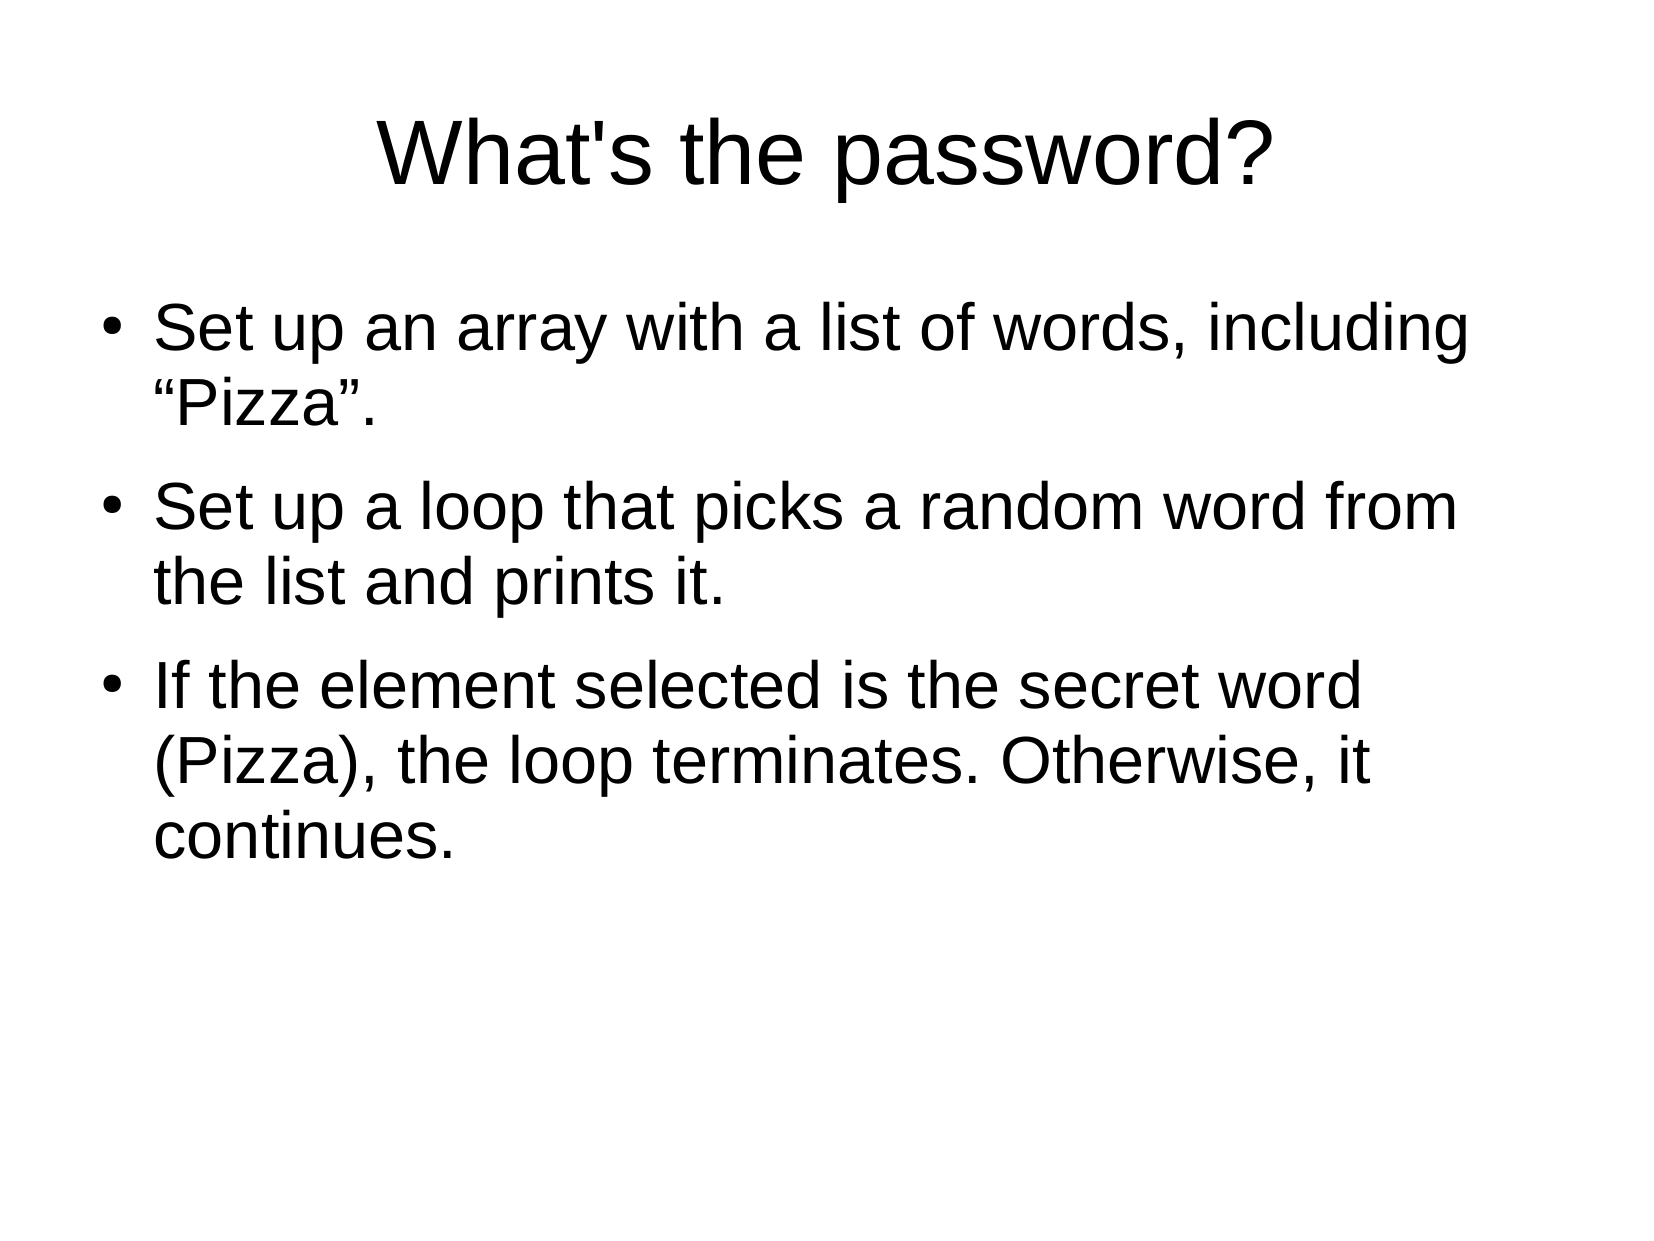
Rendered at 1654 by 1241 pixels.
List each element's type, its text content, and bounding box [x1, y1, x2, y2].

list Set up an array with a list of words, including “Pizza”. Set up a loop that picks a random word from the list and prints it. If the element selected is the secret word (Pizza), the loop terminates. Otherwise, it continues. [82, 290, 1571, 1010]
title What's the password? [82, 49, 1571, 257]
